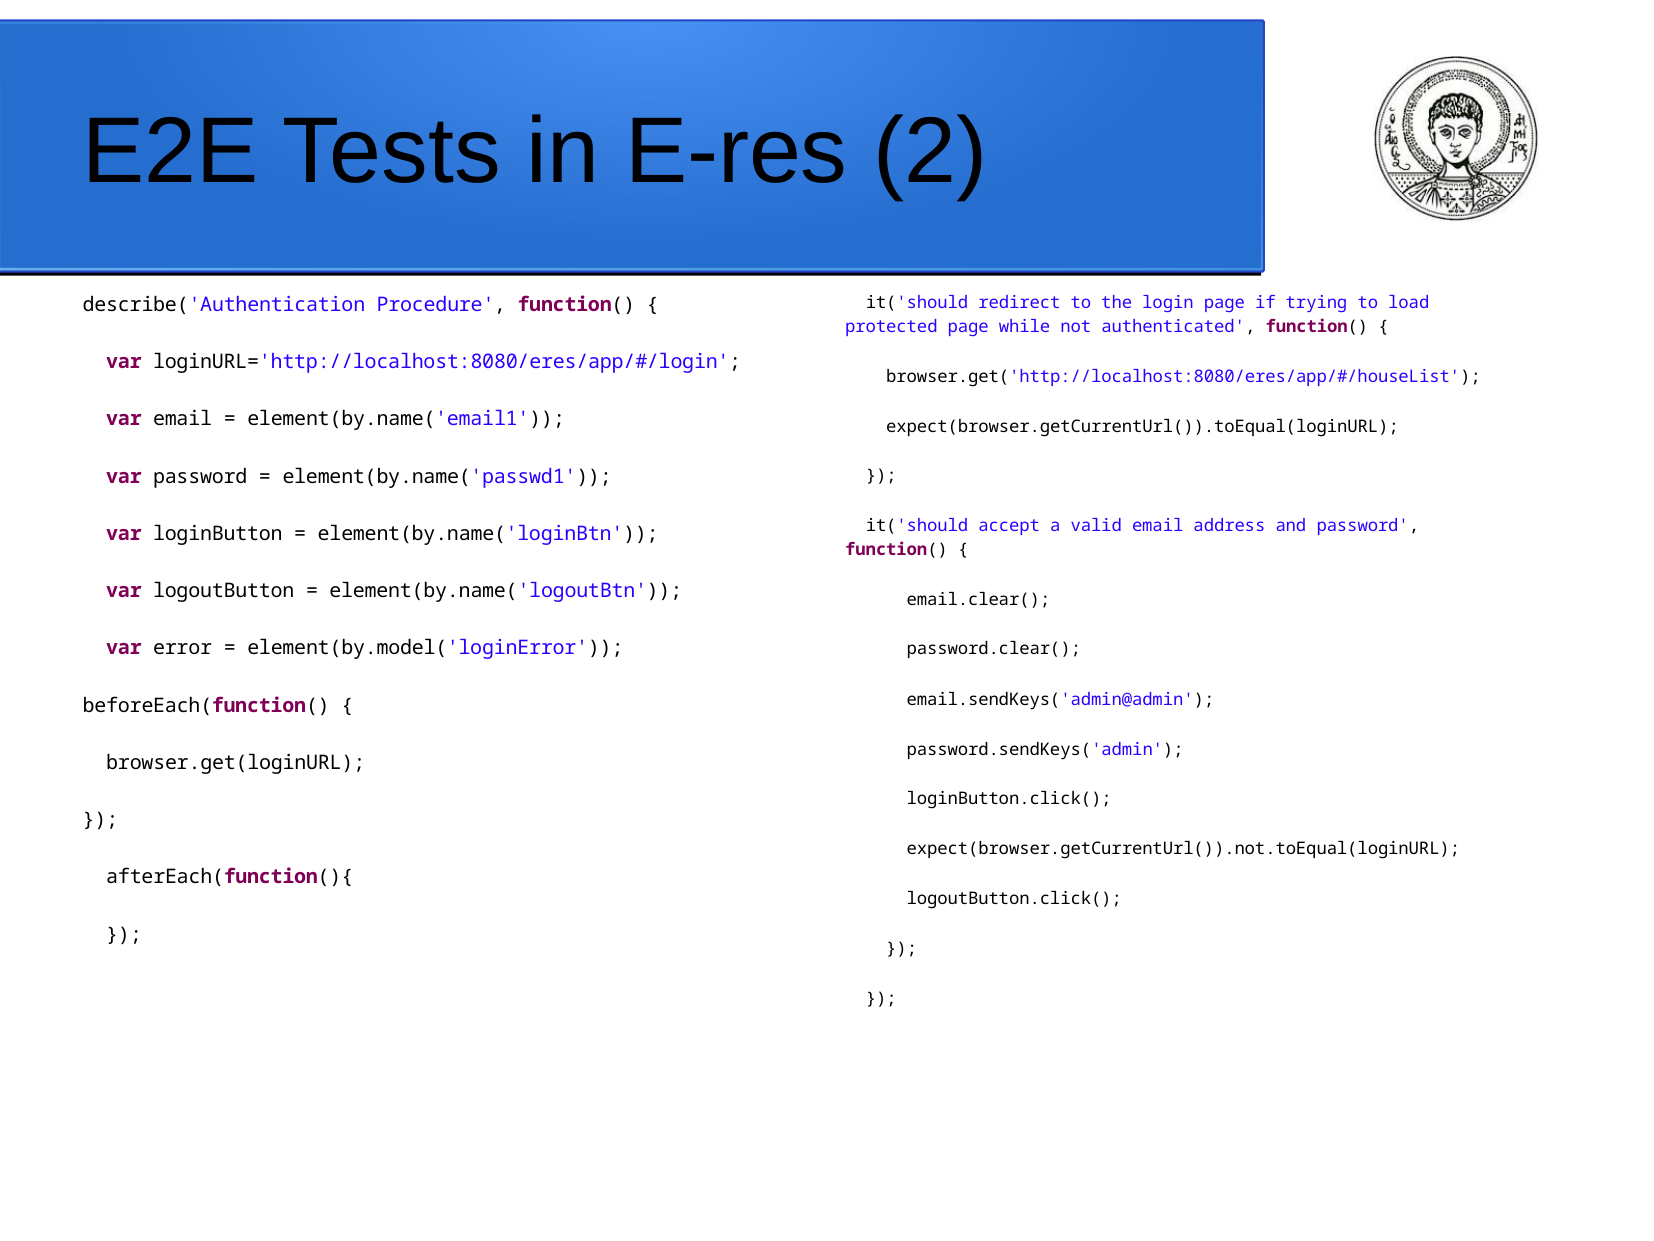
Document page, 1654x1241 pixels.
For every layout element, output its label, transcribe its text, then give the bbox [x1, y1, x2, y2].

picture [1373, 56, 1539, 222]
title E2E Tests in E-res (2) [82, 47, 1235, 252]
list describe('Authentication Procedure', function() { var loginURL='http://localhost:8080/eres/app/#/login'; var email = element(by.name('email1')); var password = element(by.name('passwd1')); var loginButton = element(by.name('loginBtn')); var logoutButton = element(by.name('logoutBtn')); var error = element(by.model('loginError')); beforeEach(function() { browser.get(loginURL); }); afterEach(function(){ }); [82, 290, 809, 1010]
list it('should redirect to the login page if trying to load protected page while not authenticated', function() { browser.get('http://localhost:8080/eres/app/#/houseList'); expect(browser.getCurrentUrl()).toEqual(loginURL); }); it('should accept a valid email address and password', function() { email.clear(); password.clear(); email.sendKeys('admin@admin'); password.sendKeys('admin'); loginButton.click(); expect(browser.getCurrentUrl()).not.toEqual(loginURL); logoutButton.click(); }); }); [845, 290, 1572, 1010]
